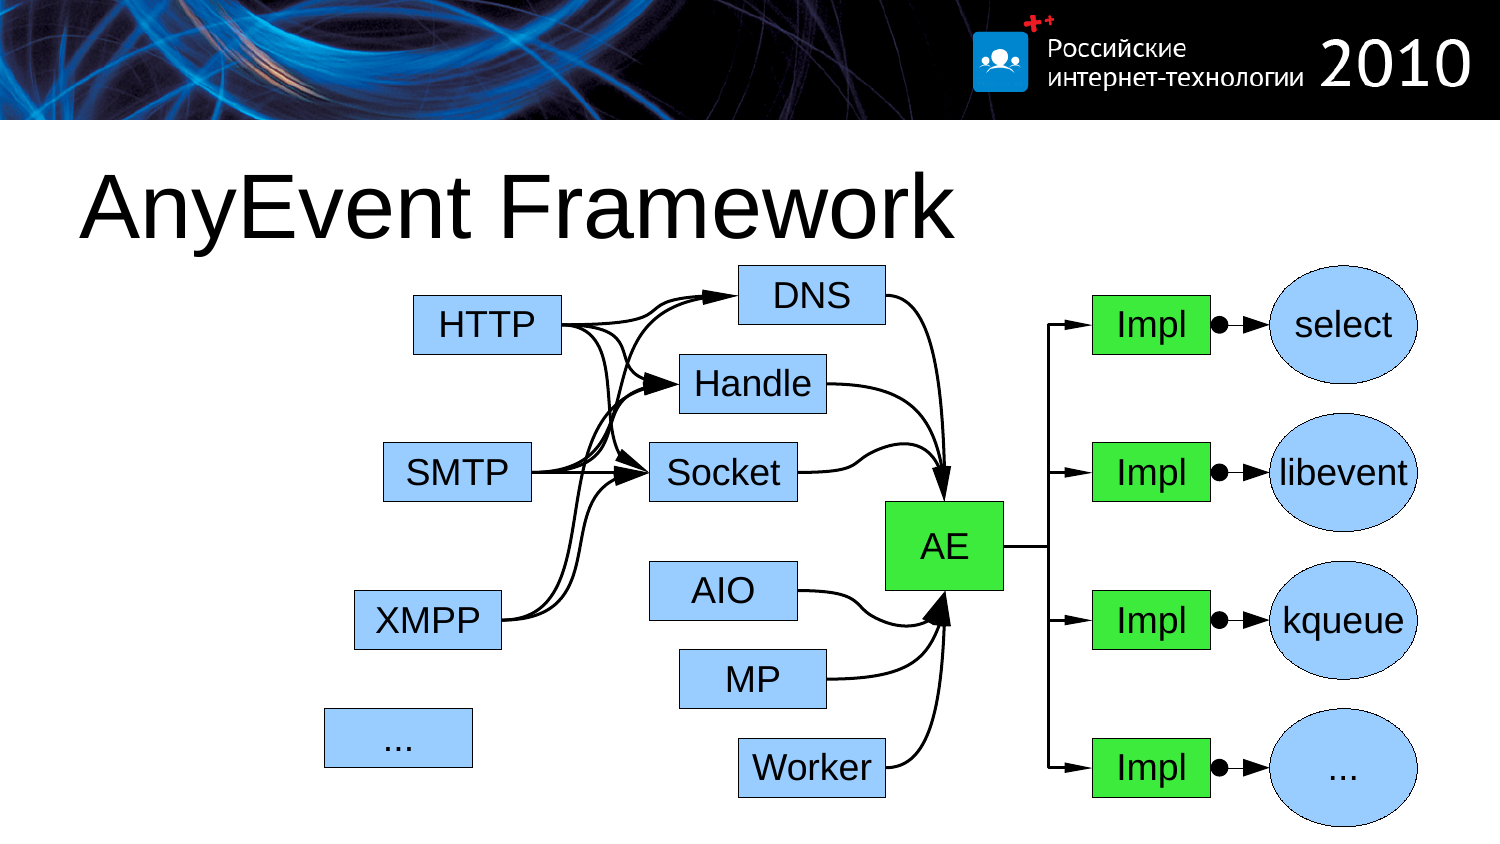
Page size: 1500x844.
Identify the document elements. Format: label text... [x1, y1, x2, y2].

text_box SMTP [383, 442, 532, 502]
text_box Impl [1092, 590, 1211, 650]
picture [0, 0, 1500, 120]
text_box Impl [1092, 295, 1211, 355]
title AnyEvent Framework [79, 155, 1430, 258]
text_box AIO [649, 561, 798, 621]
text_box select [1269, 265, 1418, 384]
text_box ... [324, 708, 473, 768]
text_box AE [885, 501, 1004, 591]
text_box HTTP [413, 295, 562, 355]
text_box kqueue [1269, 561, 1418, 680]
text_box Worker [738, 738, 886, 798]
text_box XMPP [354, 590, 502, 650]
text_box MP [679, 649, 827, 709]
text_box libevent [1269, 413, 1418, 532]
text_box DNS [738, 265, 886, 325]
text_box ... [1269, 708, 1418, 827]
text_box Impl [1092, 442, 1211, 502]
text_box Socket [649, 442, 798, 502]
text_box Impl [1092, 738, 1211, 798]
text_box Handle [679, 354, 827, 414]
